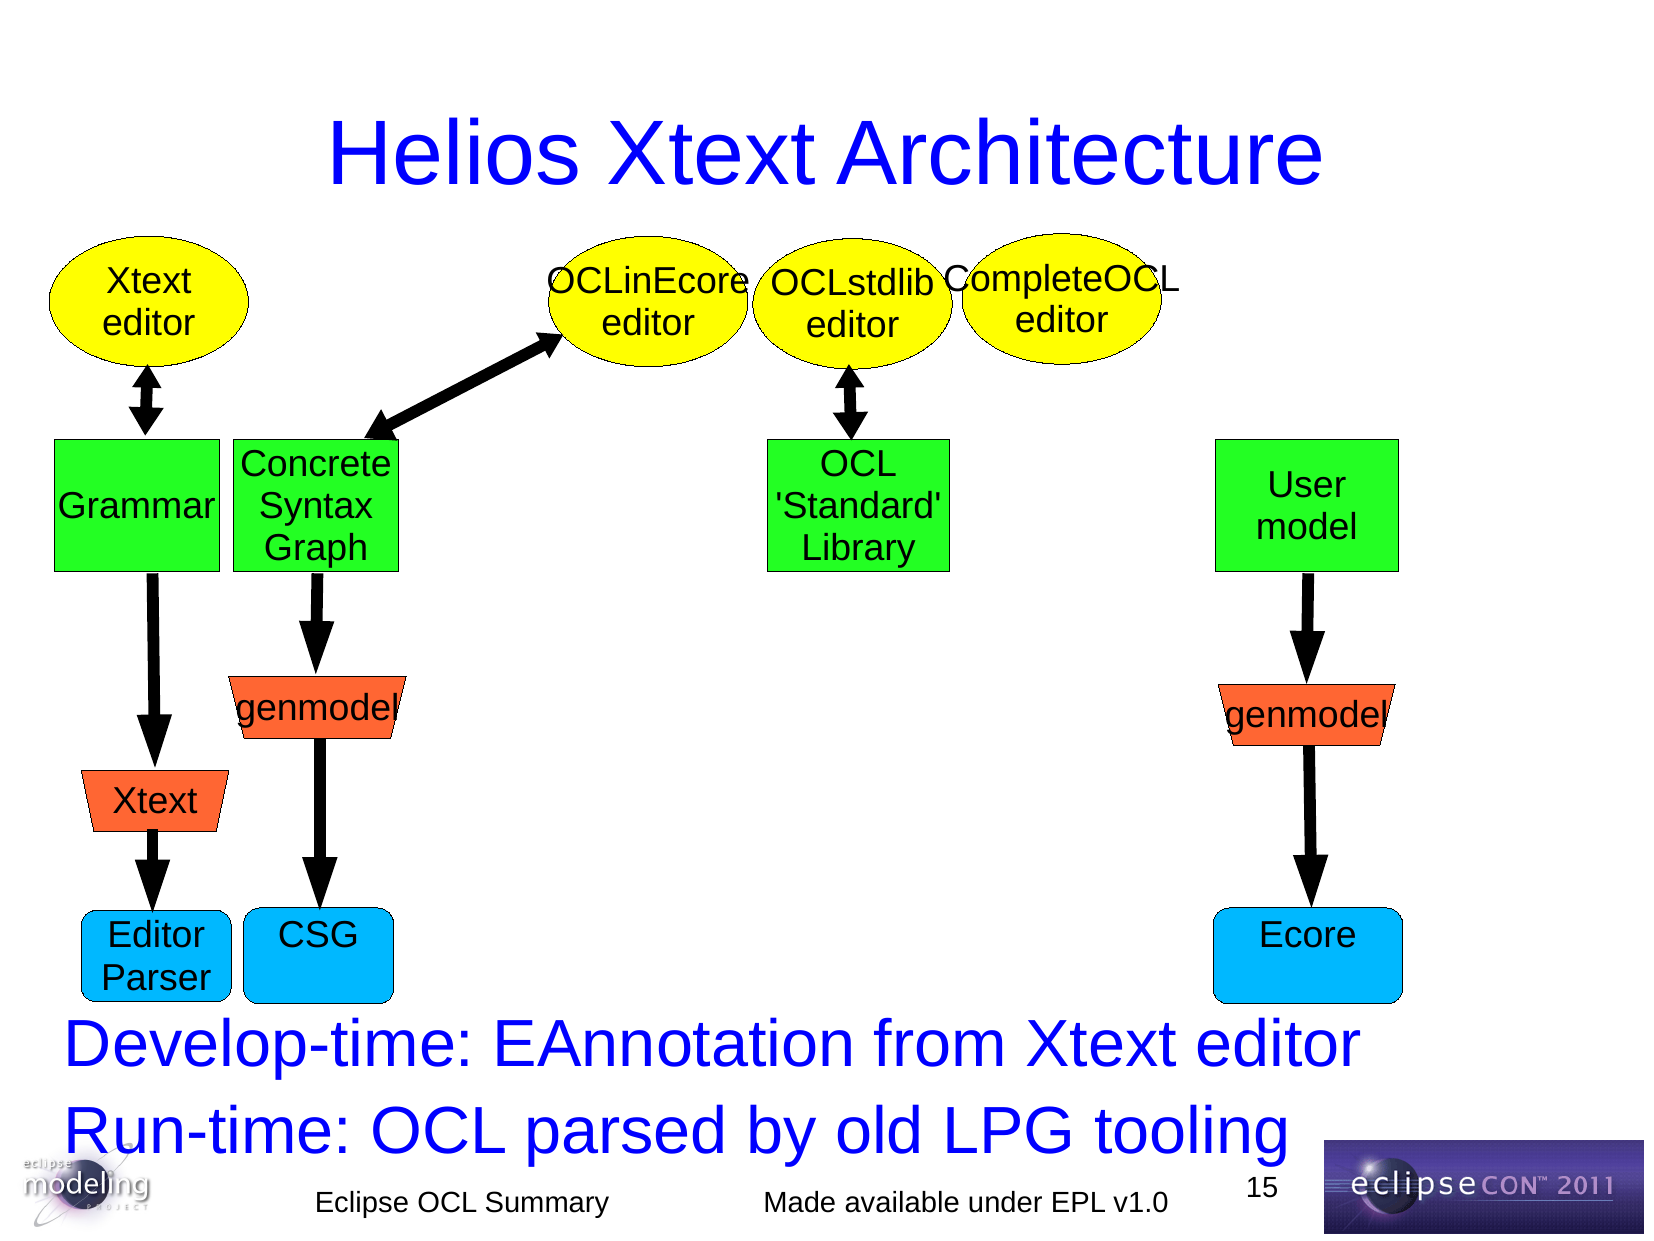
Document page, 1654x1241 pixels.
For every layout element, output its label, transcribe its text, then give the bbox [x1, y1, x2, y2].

text_box OCLinEcore editor [552, 270, 570, 291]
picture [9, 1136, 156, 1235]
text_box User model [1215, 439, 1399, 572]
text_box Xtext [81, 770, 229, 832]
text_box OCLstdlib editor [752, 238, 953, 370]
list Develop-time: EAnnotation from Xtext editor Run-time: OCL parsed by old LPG tooling [64, 1006, 1593, 1168]
text_box Grammar [54, 439, 220, 572]
text_box CSG [243, 907, 394, 1004]
text_box OCL 'Standard' Library [767, 439, 950, 572]
picture [1324, 1140, 1644, 1234]
text_box genmodel [228, 676, 407, 739]
title Helios Xtext Architecture [82, 56, 1571, 250]
text_box genmodel [240, 702, 250, 718]
text_box OCLinEcore editor [548, 236, 748, 367]
text_box Editor Parser [81, 910, 232, 1002]
text_box Xtext editor [49, 236, 249, 367]
text_box genmodel [1229, 709, 1239, 725]
text_box Concrete Syntax Graph [233, 439, 399, 572]
text_box Ecore [1213, 907, 1403, 1004]
text_box genmodel [1218, 684, 1396, 746]
text_box CompleteOCL editor [962, 233, 1162, 365]
